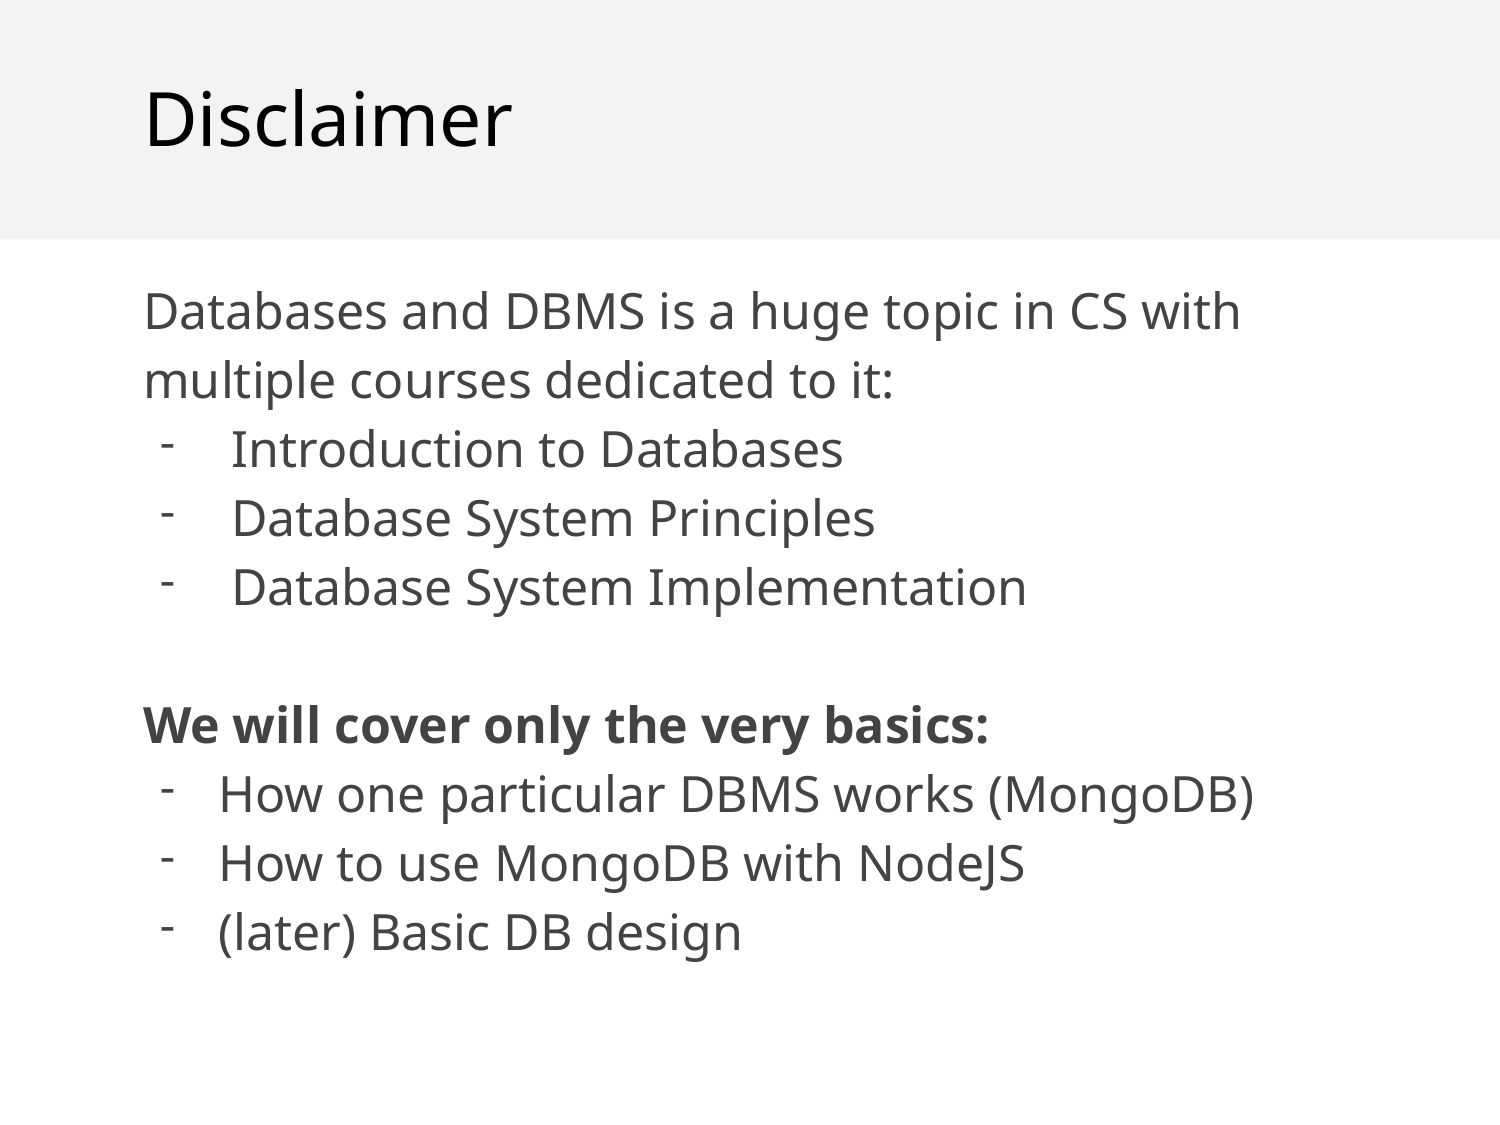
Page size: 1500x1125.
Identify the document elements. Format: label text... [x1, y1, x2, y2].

list Databases and DBMS is a huge topic in CS with multiple courses dedicated to it: Introduction to Databases Database System Principles Database System Implementation We will cover only the very basics: How one particular DBMS works (MongoDB) How to use MongoDB with NodeJS (later) Basic DB design [128, 255, 1372, 1004]
title Disclaimer [128, 56, 1372, 183]
